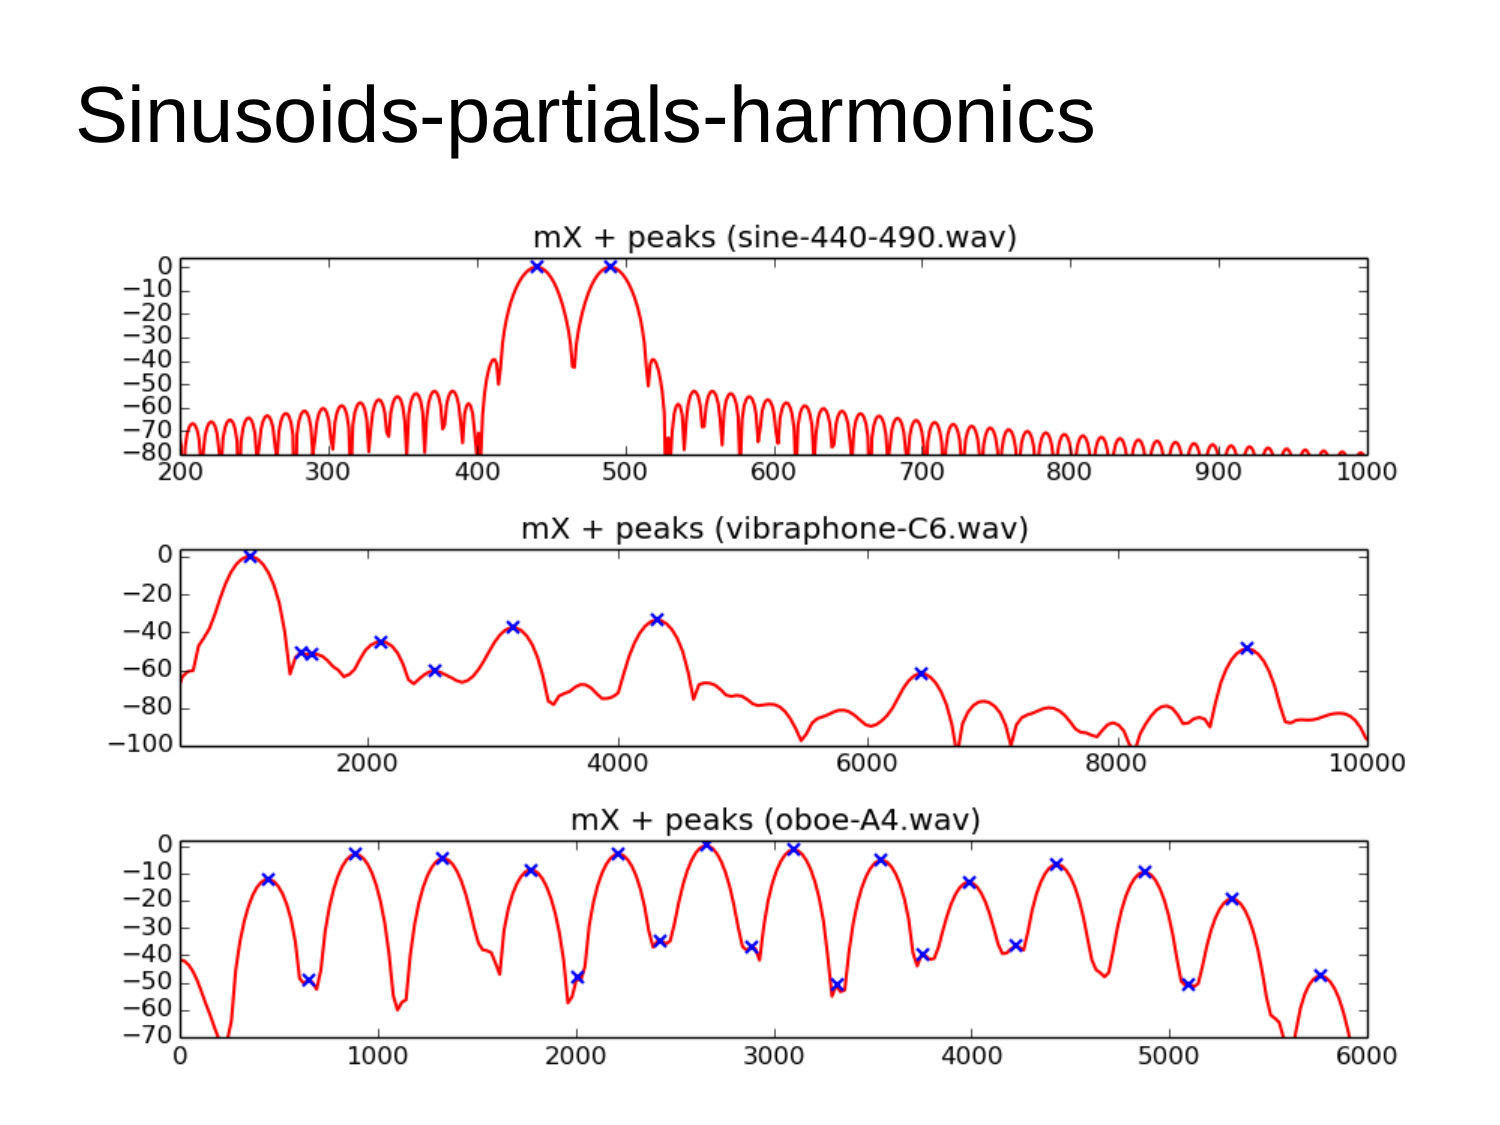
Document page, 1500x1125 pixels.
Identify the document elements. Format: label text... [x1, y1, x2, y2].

title Sinusoids-partials-harmonics [75, 21, 1425, 209]
picture [81, 198, 1432, 1099]
